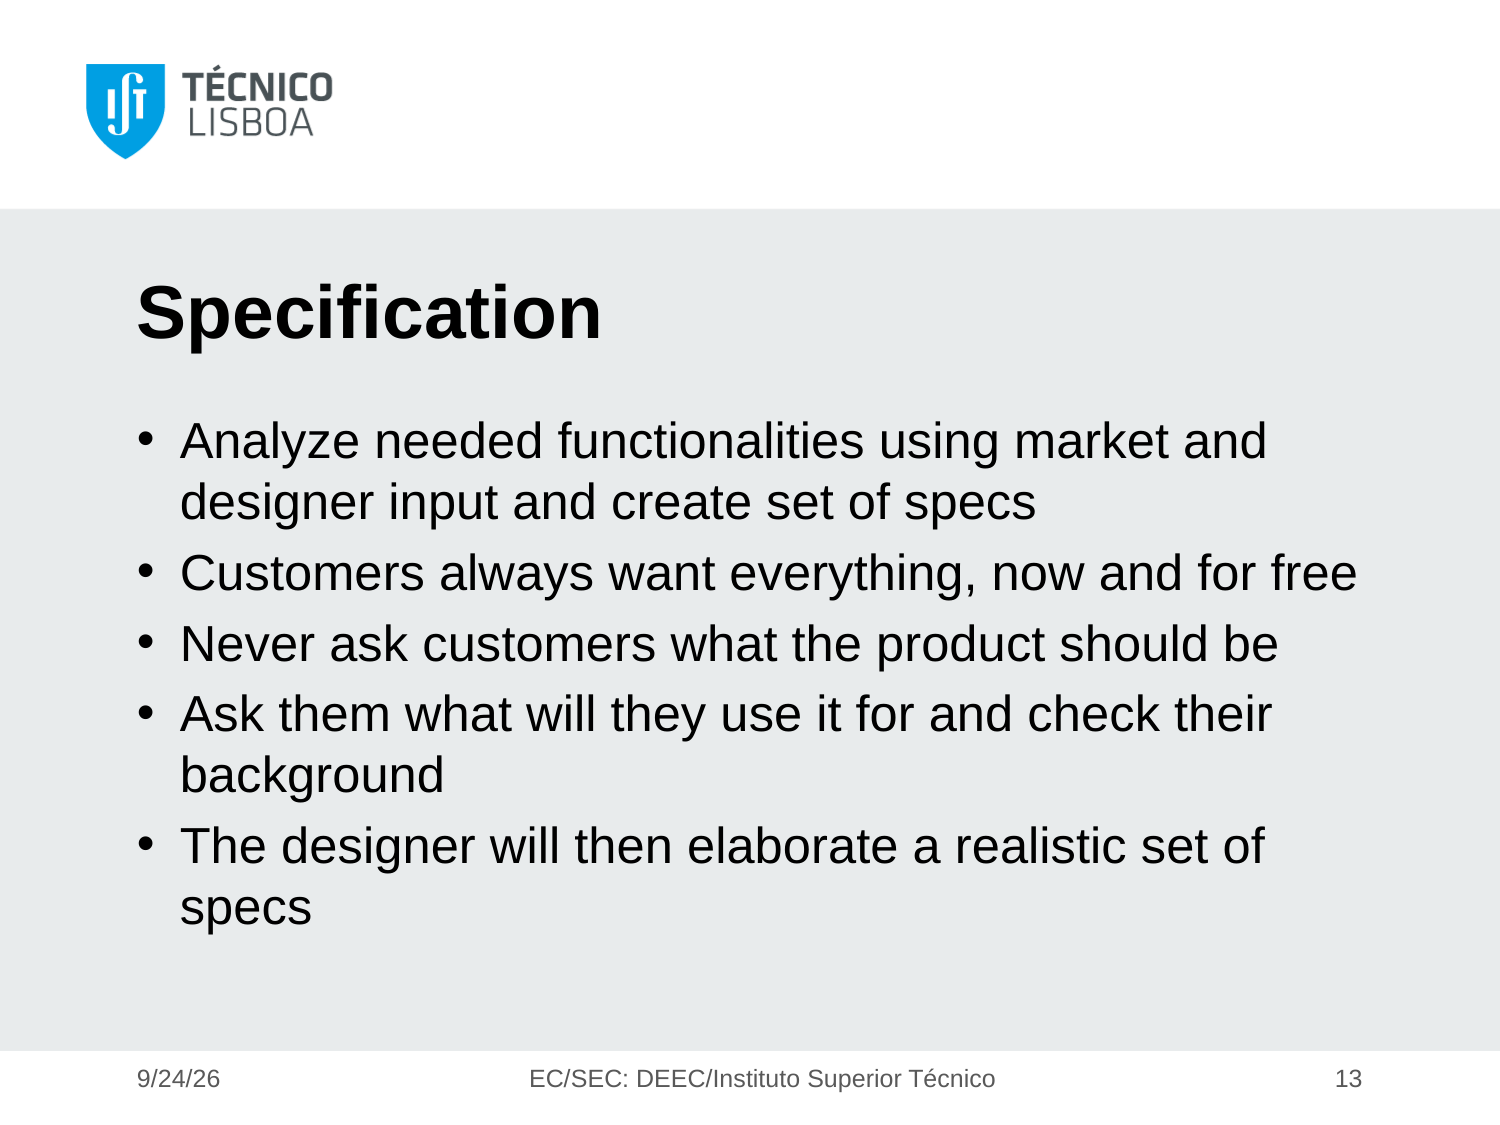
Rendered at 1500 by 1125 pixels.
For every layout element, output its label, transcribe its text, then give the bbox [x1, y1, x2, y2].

slide_number <number> [1077, 1052, 1378, 1103]
title Specification [121, 237, 1378, 381]
picture [0, 0, 1500, 1125]
slide_number 10/8/18 [121, 1052, 425, 1103]
list Analyze needed functionalities using market and designer input and create set of specs Customers always want everything, now and for free Never ask customers what the product should be Ask them what will they use it for and check their background The designer will then elaborate a realistic set of specs [121, 400, 1378, 1005]
footer EC/SEC: DEEC/Instituto Superior Técnico [512, 1052, 1021, 1103]
